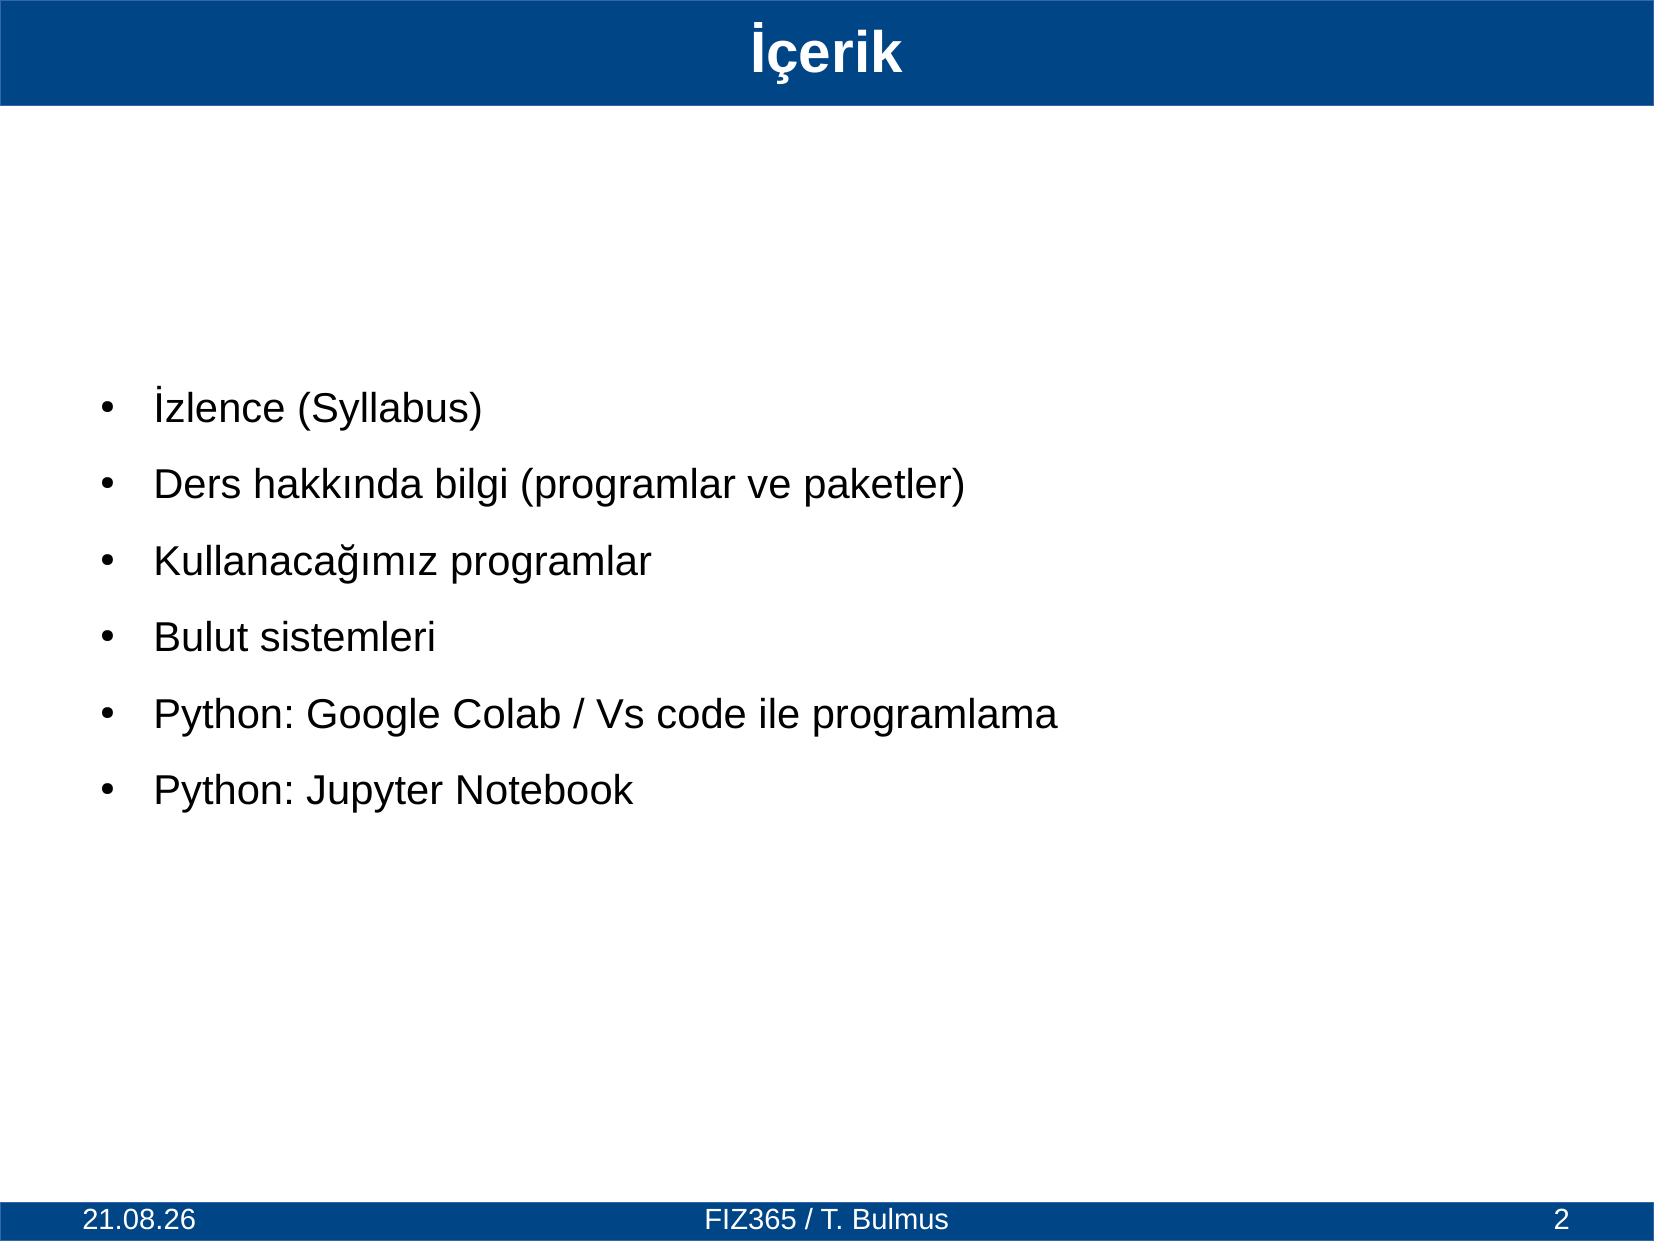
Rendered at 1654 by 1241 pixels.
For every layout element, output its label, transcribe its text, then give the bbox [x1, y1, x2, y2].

list İzlence (Syllabus) Ders hakkında bilgi (programlar ve paketler) Kullanacağımız programlar Bulut sistemleri Python: Google Colab / Vs code ile programlama Python: Jupyter Notebook [82, 134, 1571, 1141]
title İçerik [0, 0, 1653, 106]
